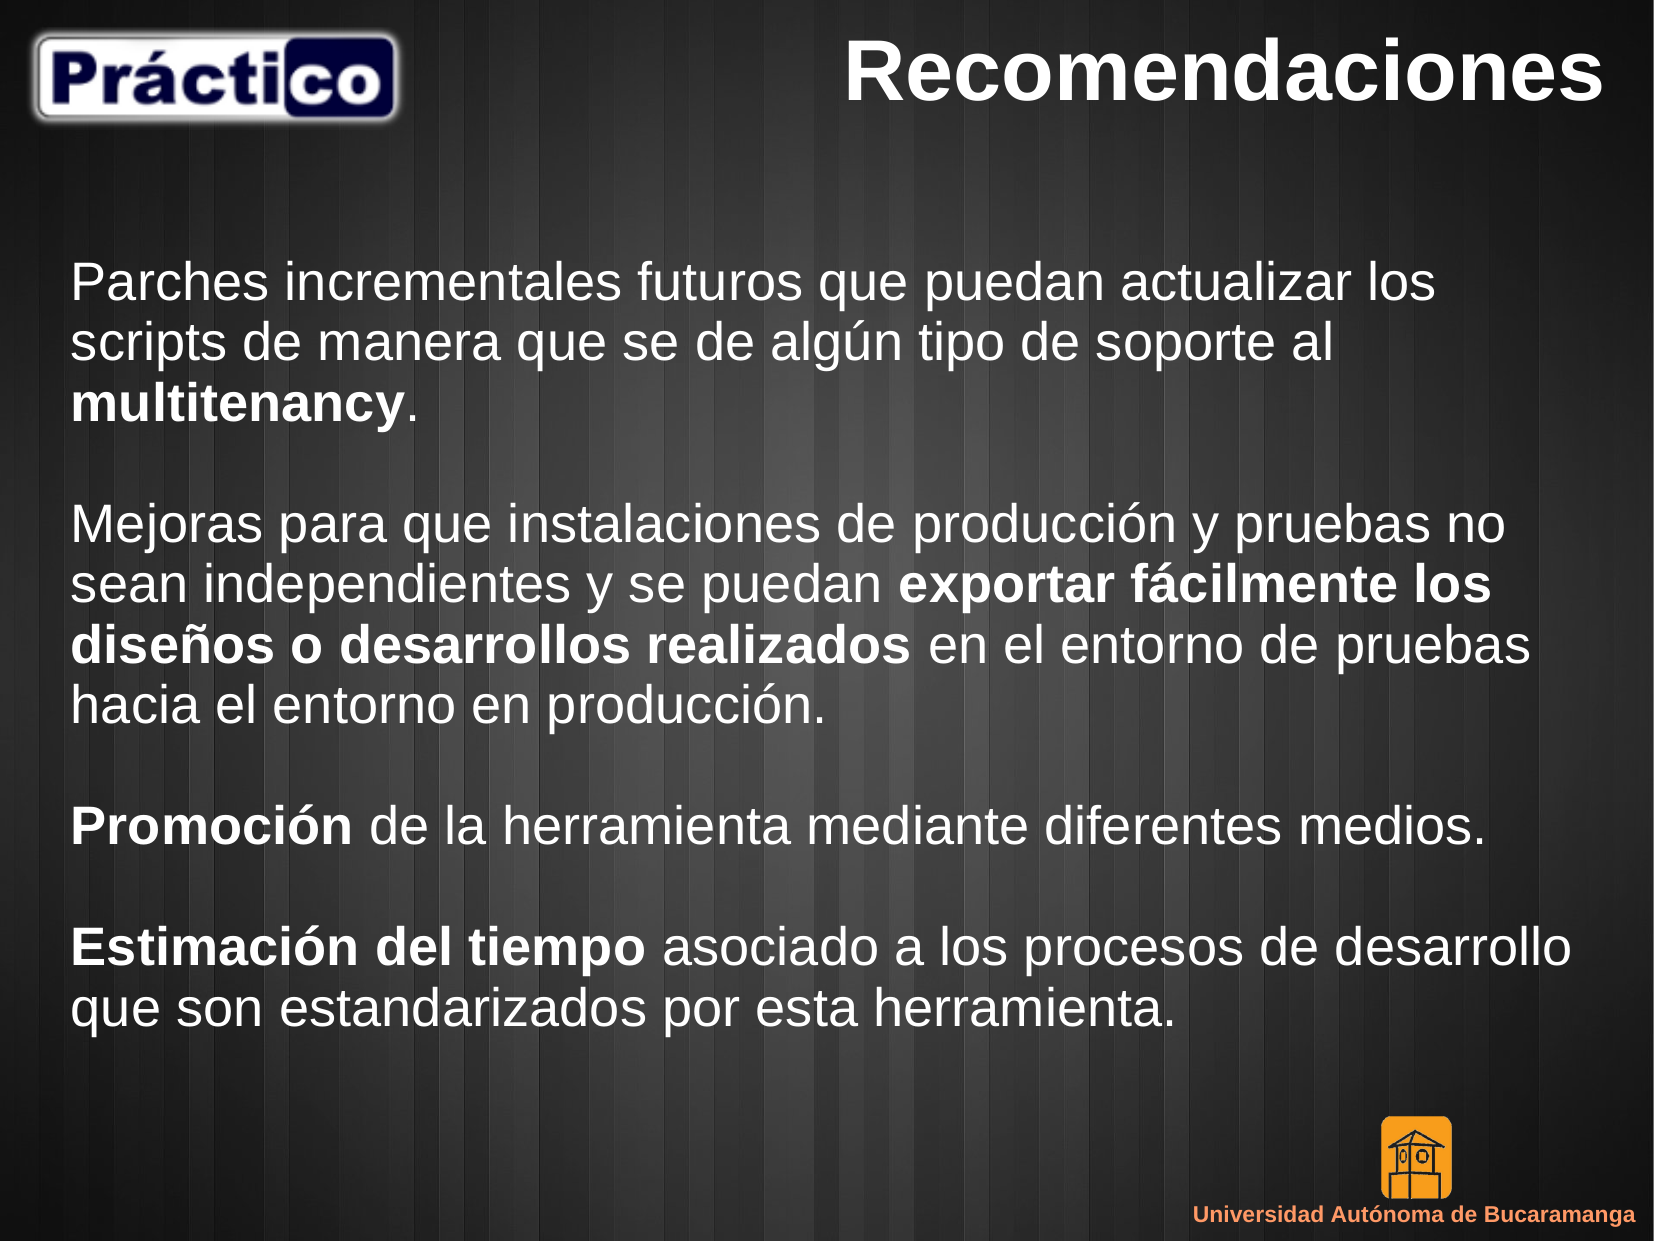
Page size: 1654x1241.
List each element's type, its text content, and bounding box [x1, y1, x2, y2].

text_box Universidad Autónoma de Bucaramanga [1192, 1173, 1654, 1241]
title Parches incrementales futuros que puedan actualizar los scripts de manera que se de algún tipo de soporte al multitenancy. Mejoras para que instalaciones de producción y pruebas no sean independientes y se puedan exportar fácilmente los diseños o desarrollos realizados en el entorno de pruebas hacia el entorno en producción. Promoción de la herramienta mediante diferentes medios. Estimación del tiempo asociado a los procesos de desarrollo que son estandarizados por esta herramienta. [70, 177, 1595, 1052]
picture [0, 0, 1654, 1241]
title Recomendaciones [466, 17, 1607, 125]
